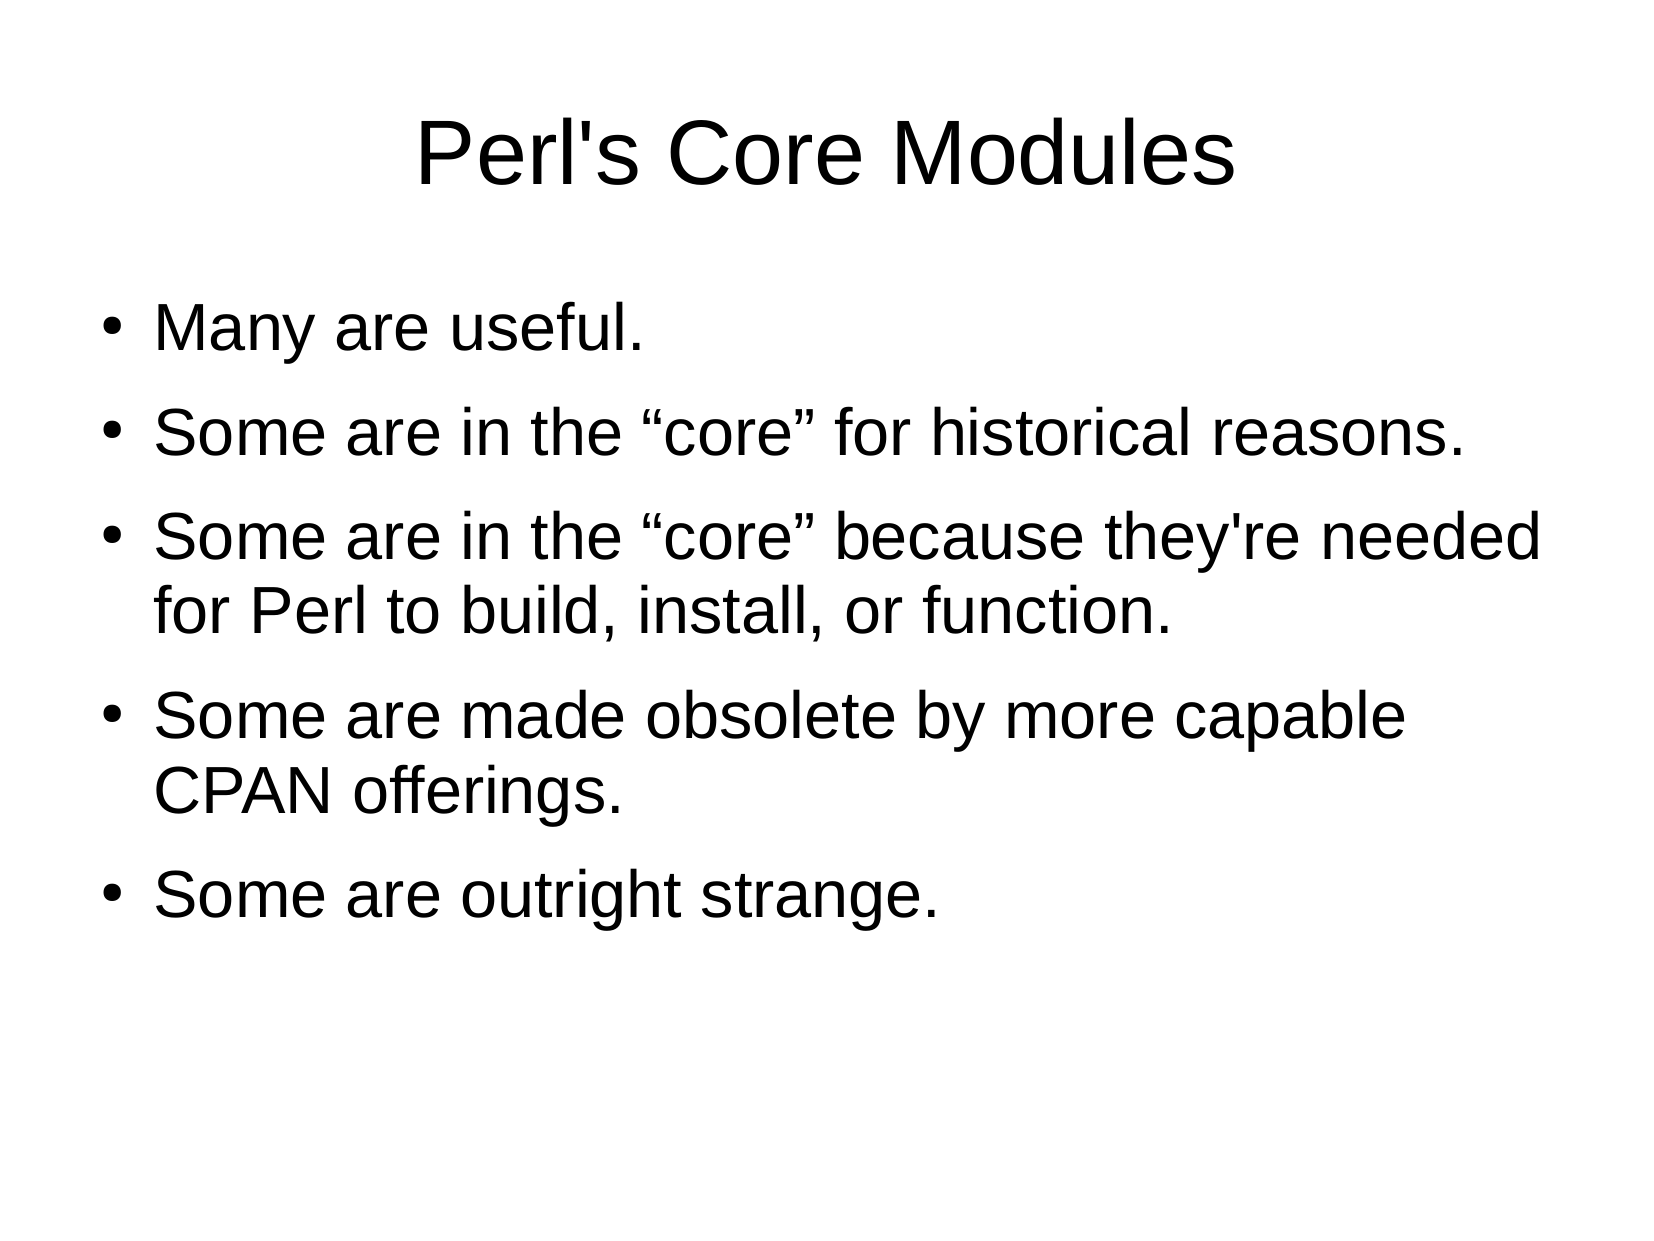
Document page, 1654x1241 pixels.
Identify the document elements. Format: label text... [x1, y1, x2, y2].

title Perl's Core Modules [82, 49, 1571, 257]
list Many are useful. Some are in the “core” for historical reasons. Some are in the “core” because they're needed for Perl to build, install, or function. Some are made obsolete by more capable CPAN offerings. Some are outright strange. [82, 290, 1571, 1010]
